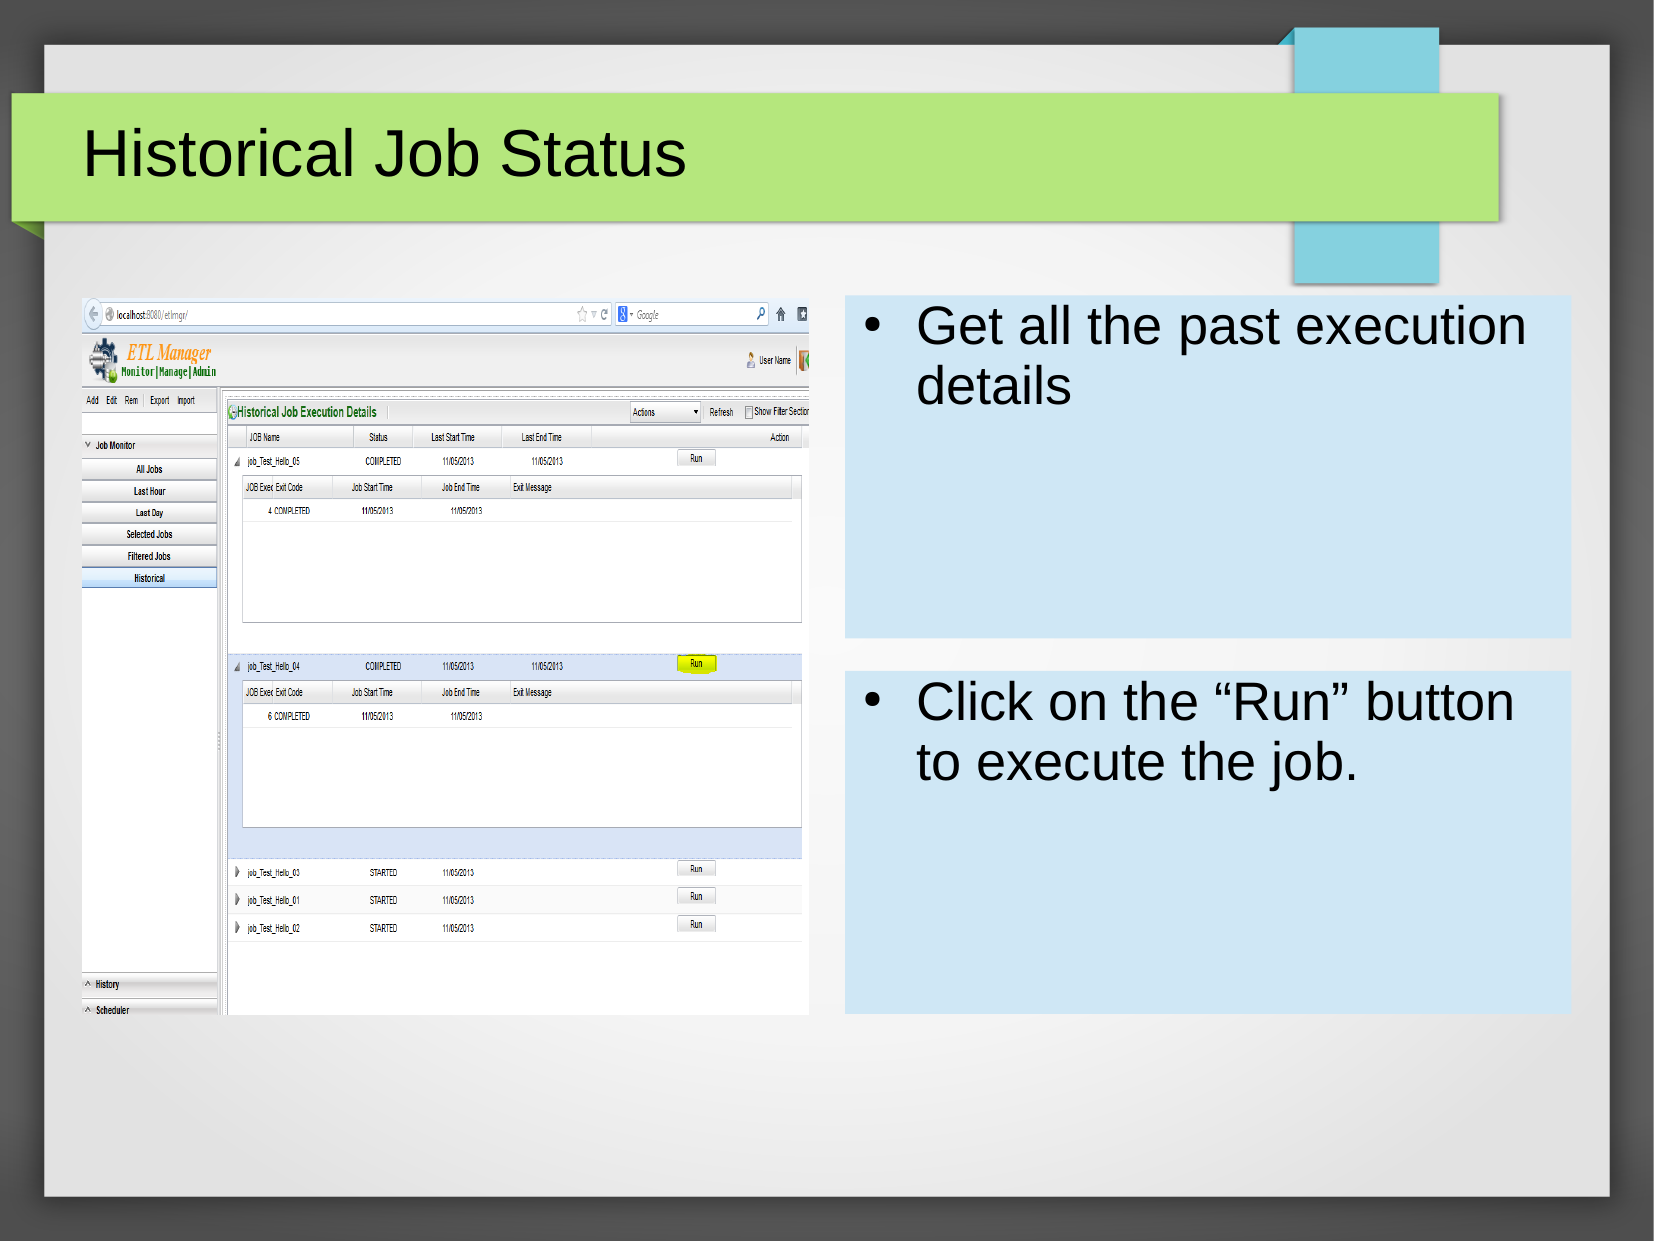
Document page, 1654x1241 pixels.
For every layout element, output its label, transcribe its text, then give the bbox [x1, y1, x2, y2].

list Click on the “Run” button to execute the job. [845, 670, 1572, 1014]
picture [0, 0, 1654, 1241]
title Historical Job Status [82, 94, 1264, 213]
list Get all the past execution details [845, 295, 1572, 639]
